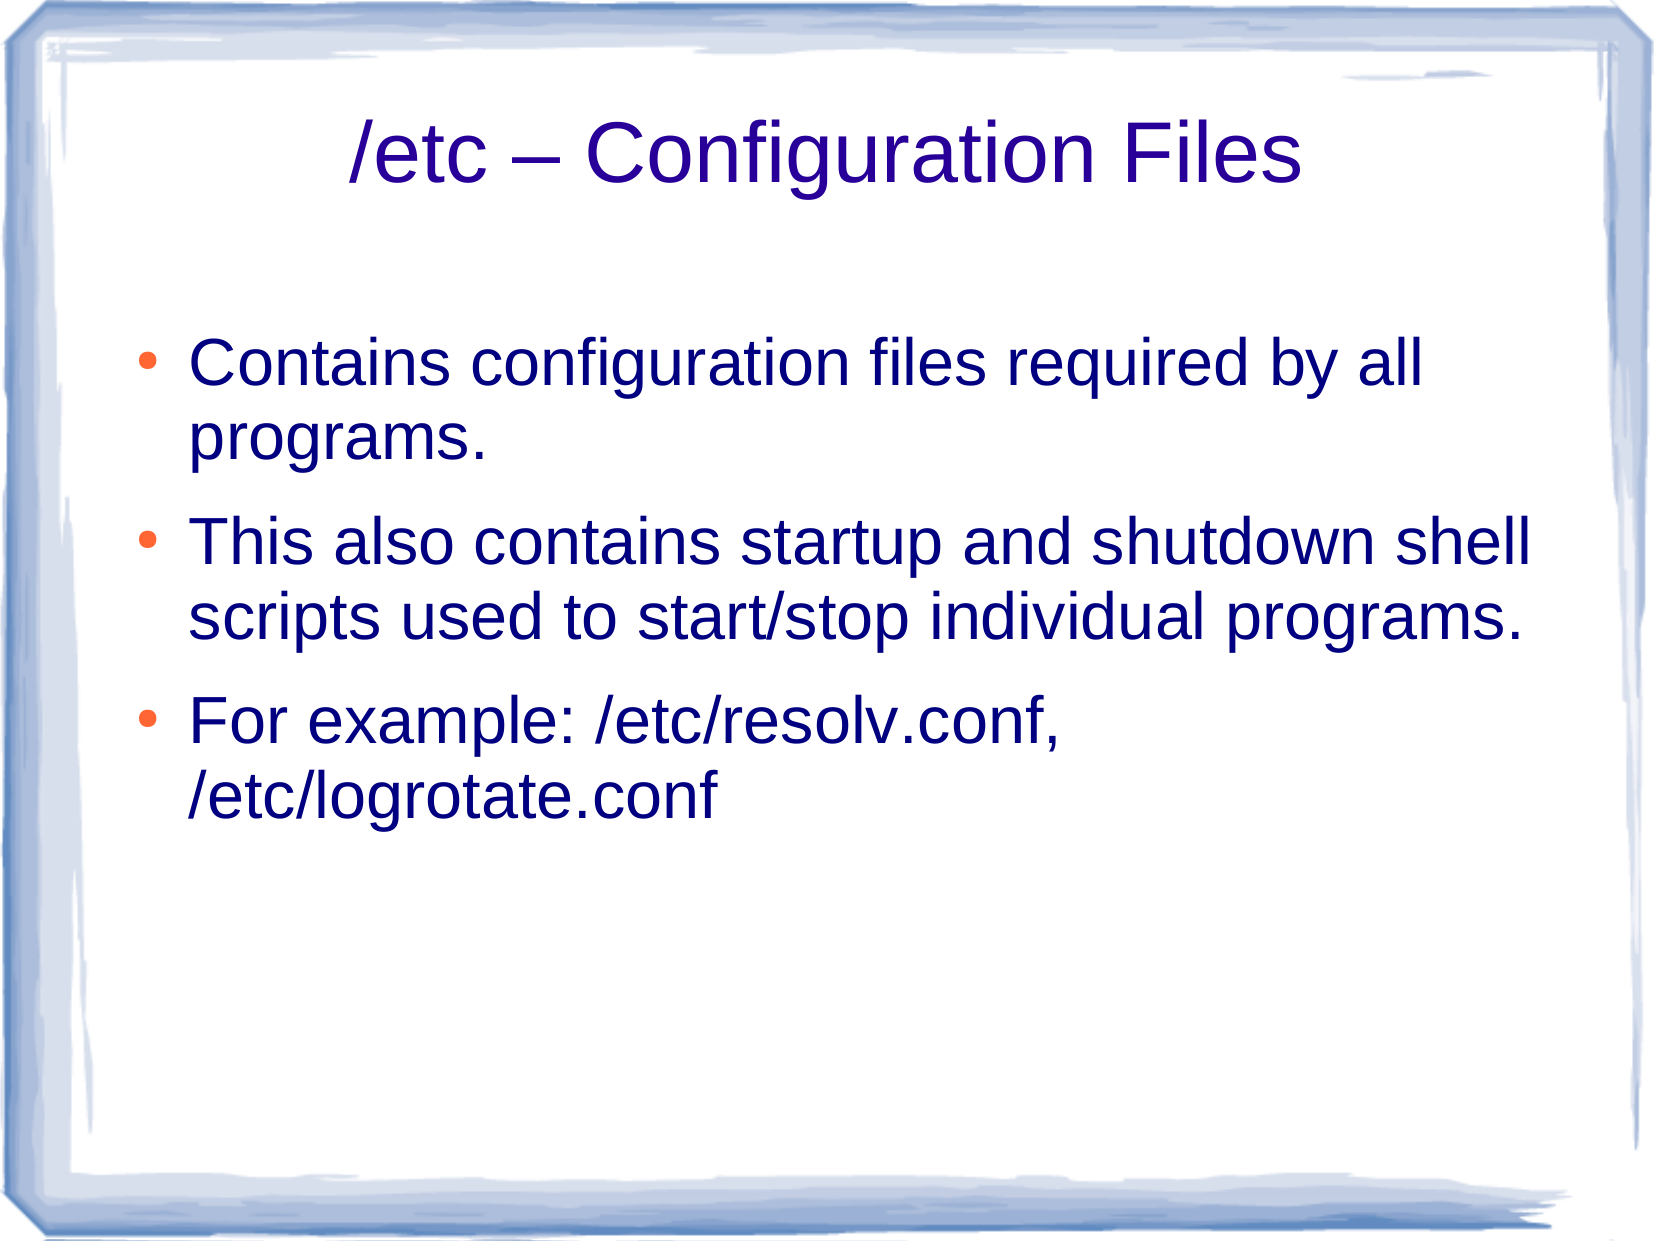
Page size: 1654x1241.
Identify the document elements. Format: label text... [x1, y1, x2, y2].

picture [0, 0, 1654, 1241]
list Contains configuration files required by all programs. This also contains startup and shutdown shell scripts used to start/stop individual programs. For example: /etc/resolv.conf, /etc/logrotate.conf [118, 324, 1571, 1045]
title /etc – Configuration Files [82, 49, 1571, 257]
